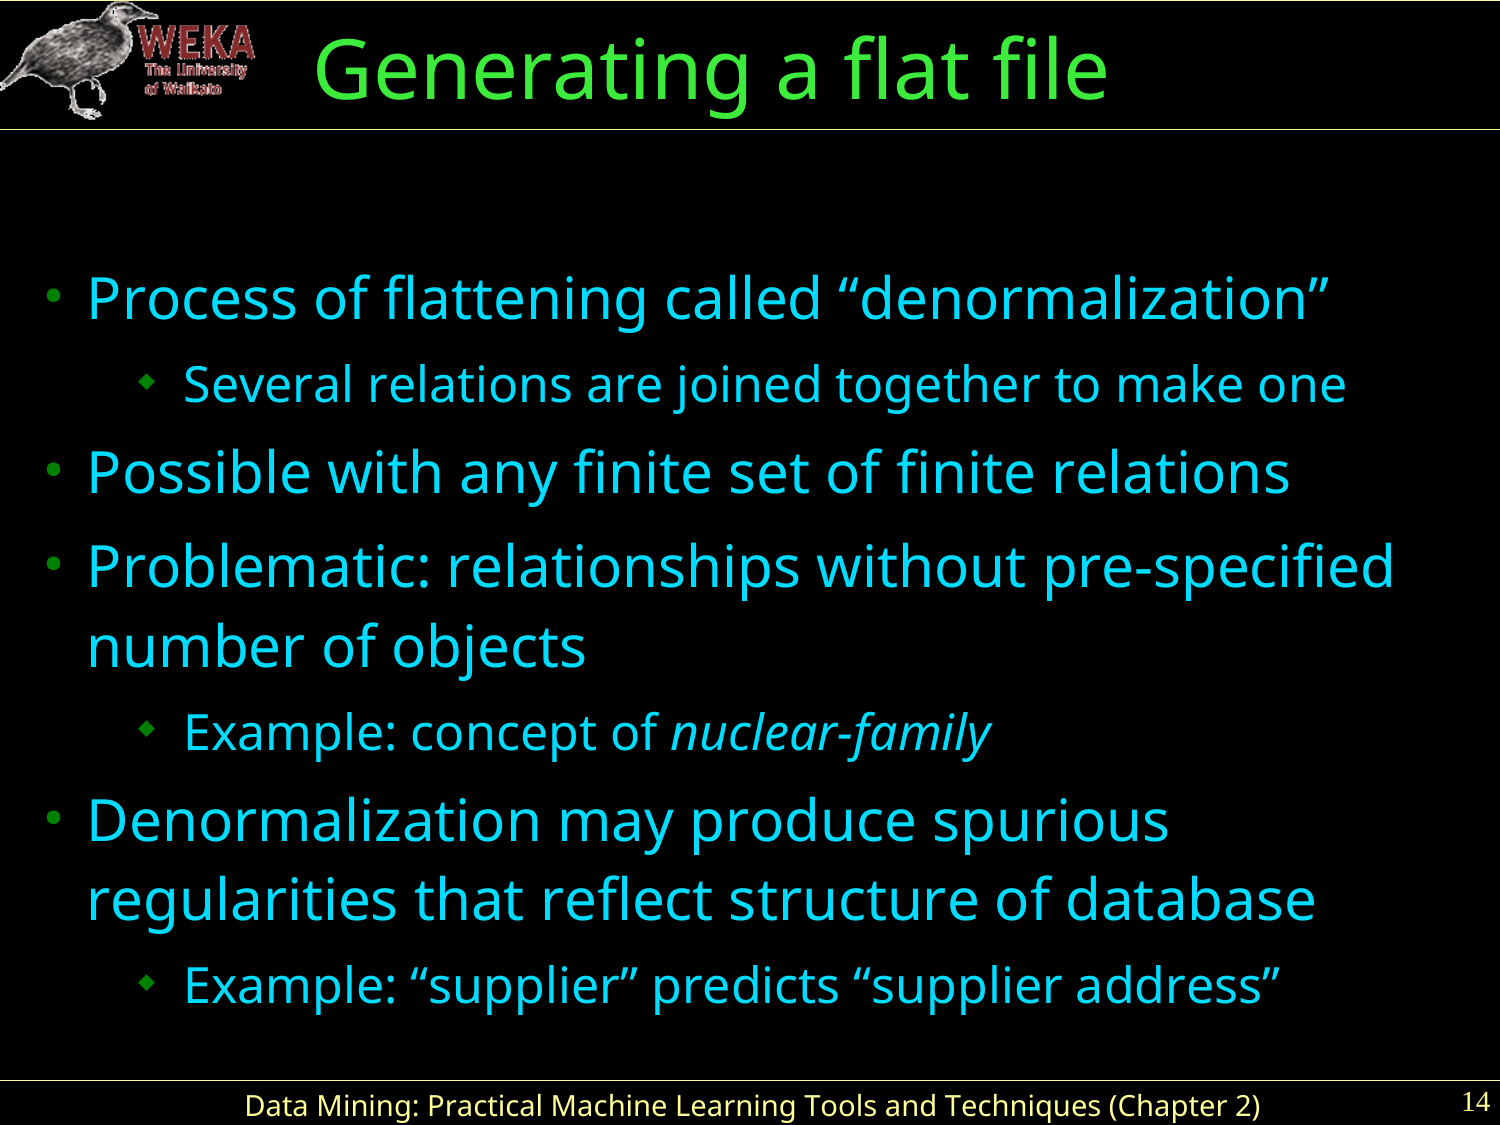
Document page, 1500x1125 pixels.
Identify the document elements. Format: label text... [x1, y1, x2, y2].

title Generating a flat file [297, 0, 1500, 148]
picture [0, 1, 266, 129]
text_box Process of flattening called “denormalization” Several relations are joined together to make one Possible with any finite set of finite relations Problematic: relationships without pre-specified number of objects Example: concept of nuclear-family Denormalization may produce spurious regularities that reflect structure of database Example: “supplier” predicts “supplier address” [29, 249, 1477, 926]
